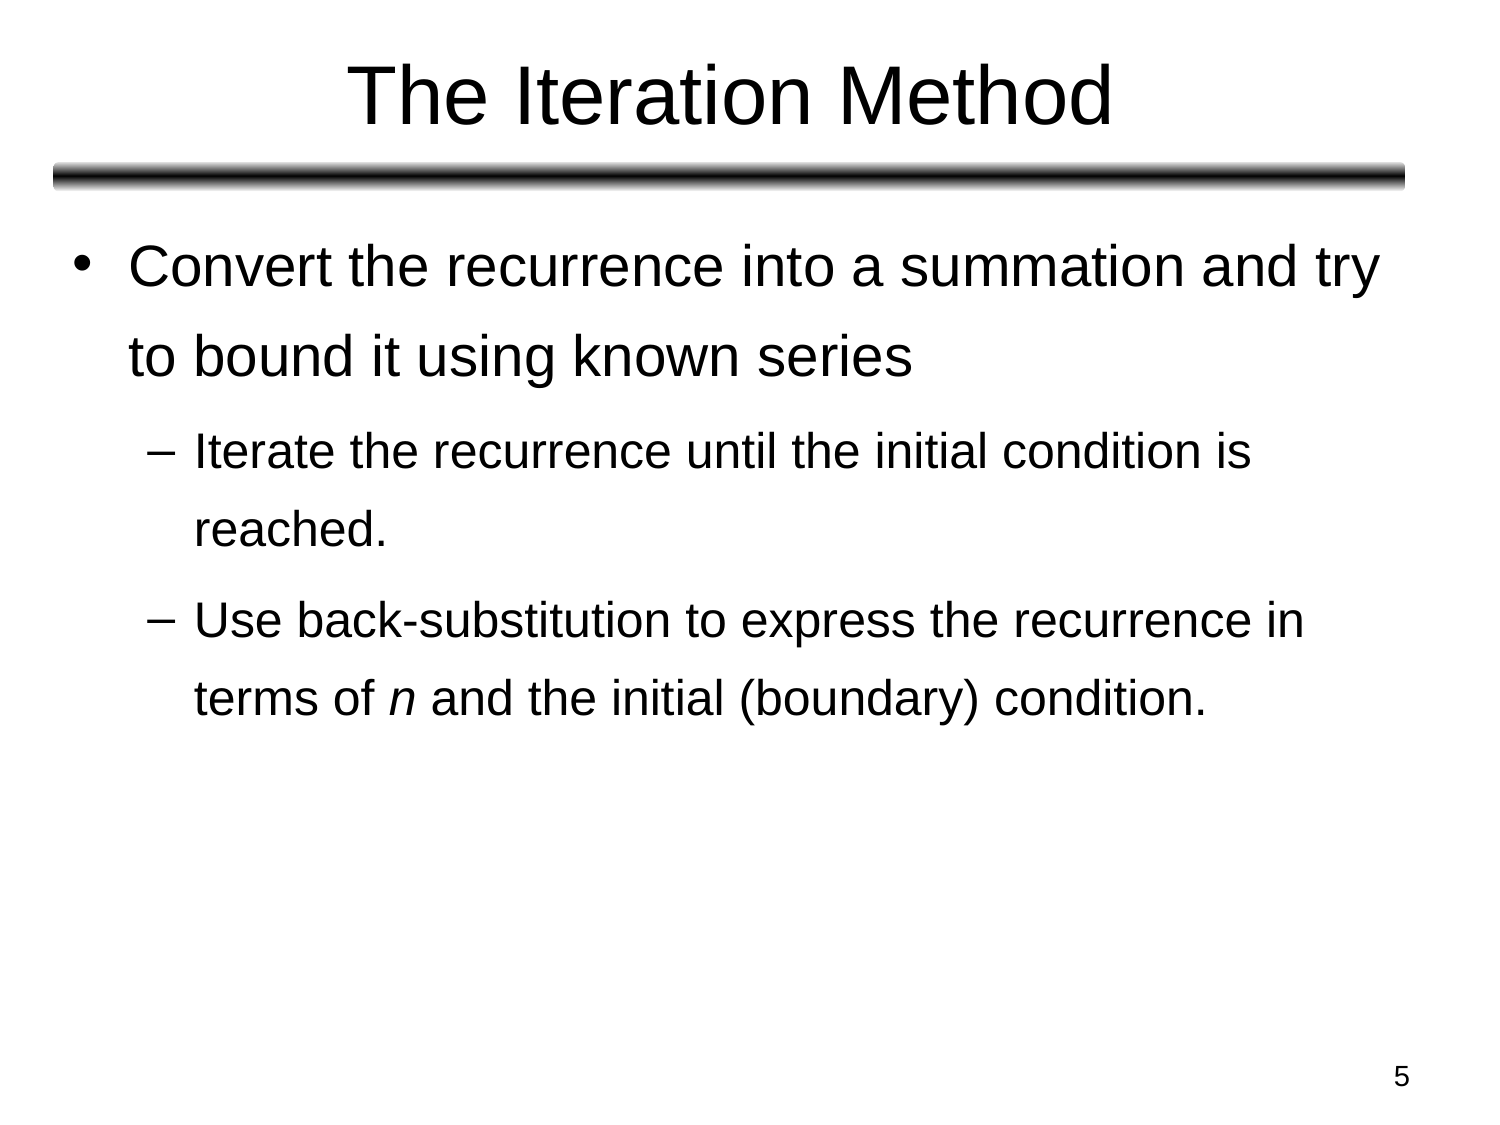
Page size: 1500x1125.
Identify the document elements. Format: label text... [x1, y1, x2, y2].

list Convert the recurrence into a summation and try to bound it using known series Iterate the recurrence until the initial condition is reached. Use back-substitution to express the recurrence in terms of n and the initial (boundary) condition. [57, 199, 1408, 1032]
title The Iteration Method [55, 16, 1406, 166]
